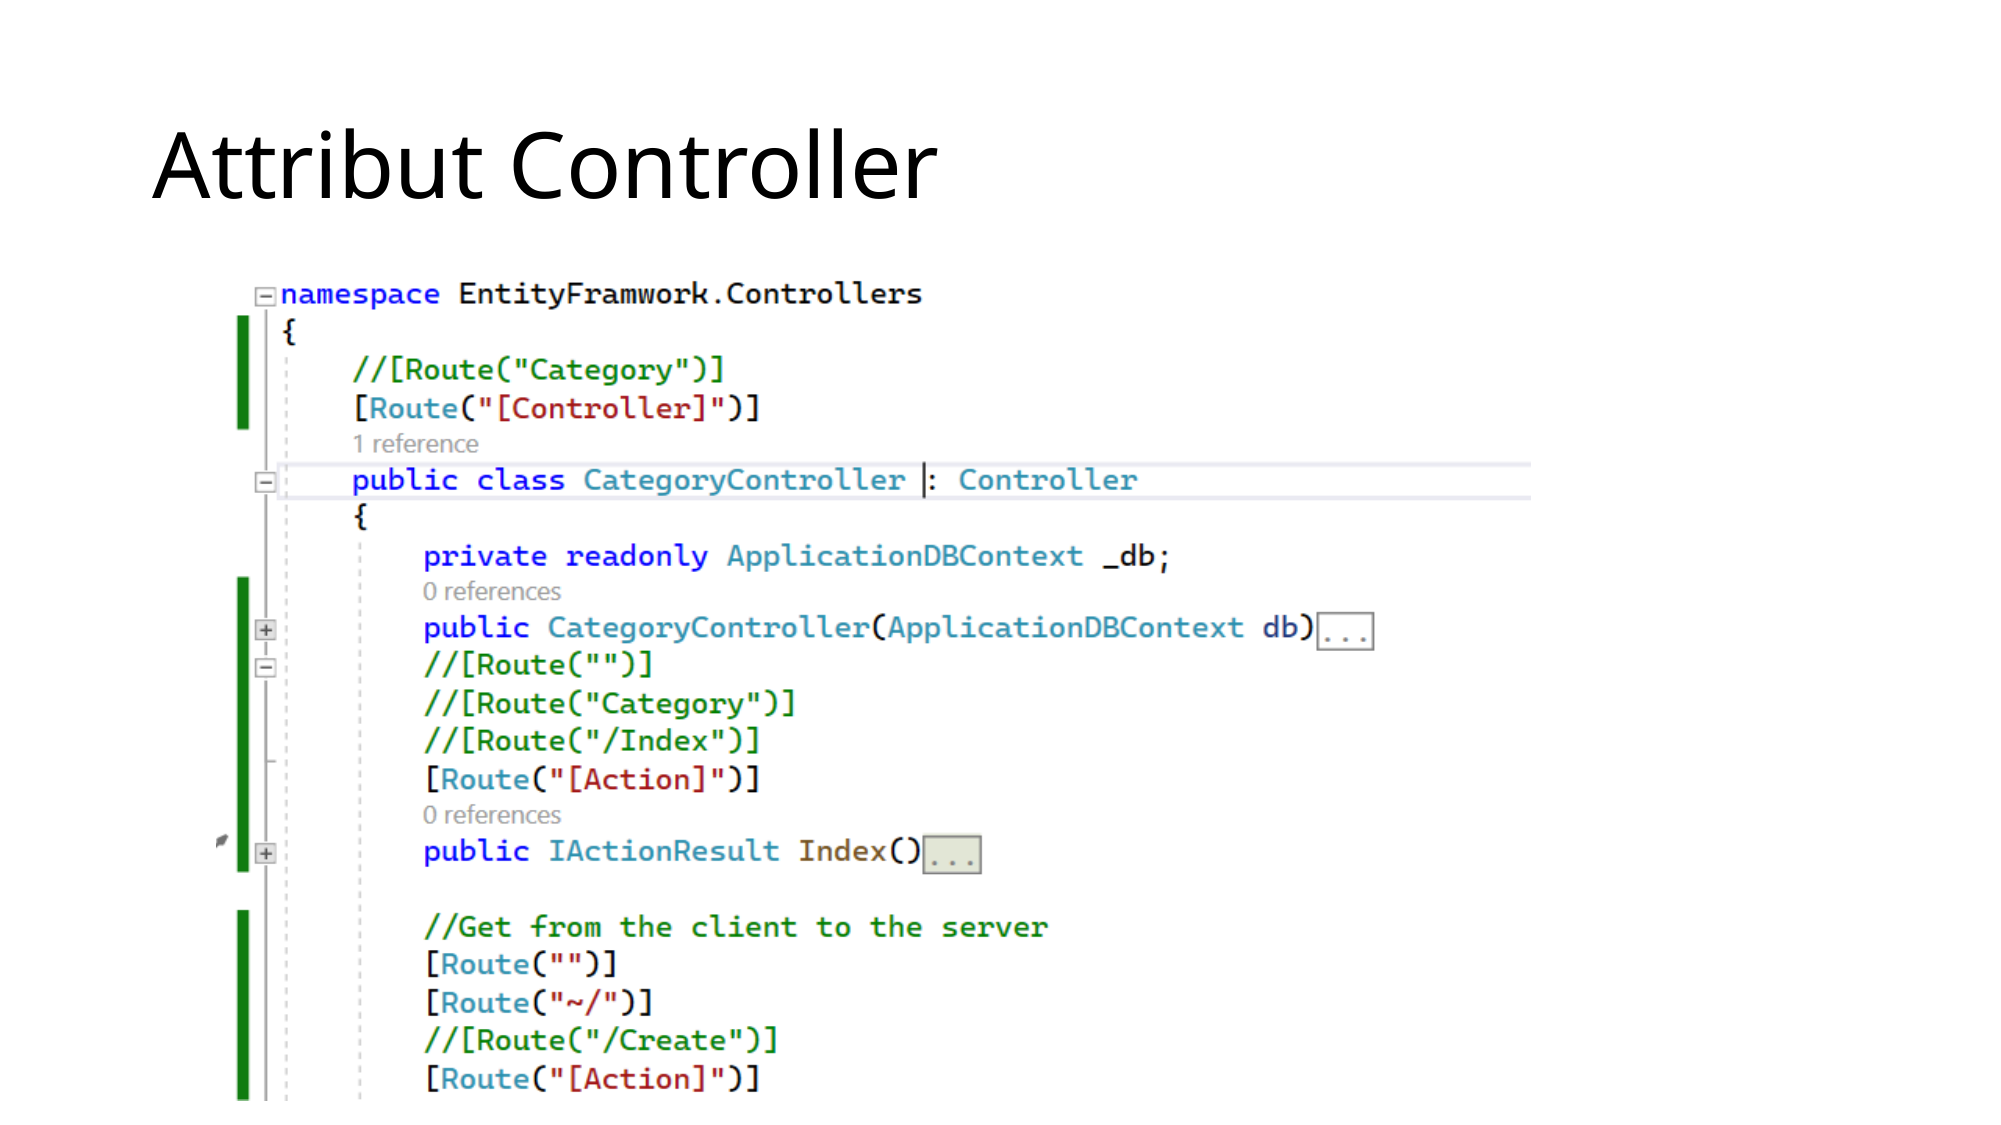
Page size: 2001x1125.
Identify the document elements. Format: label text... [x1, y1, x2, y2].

picture [216, 265, 1531, 1101]
title Attribut Controller [137, 59, 1863, 278]
